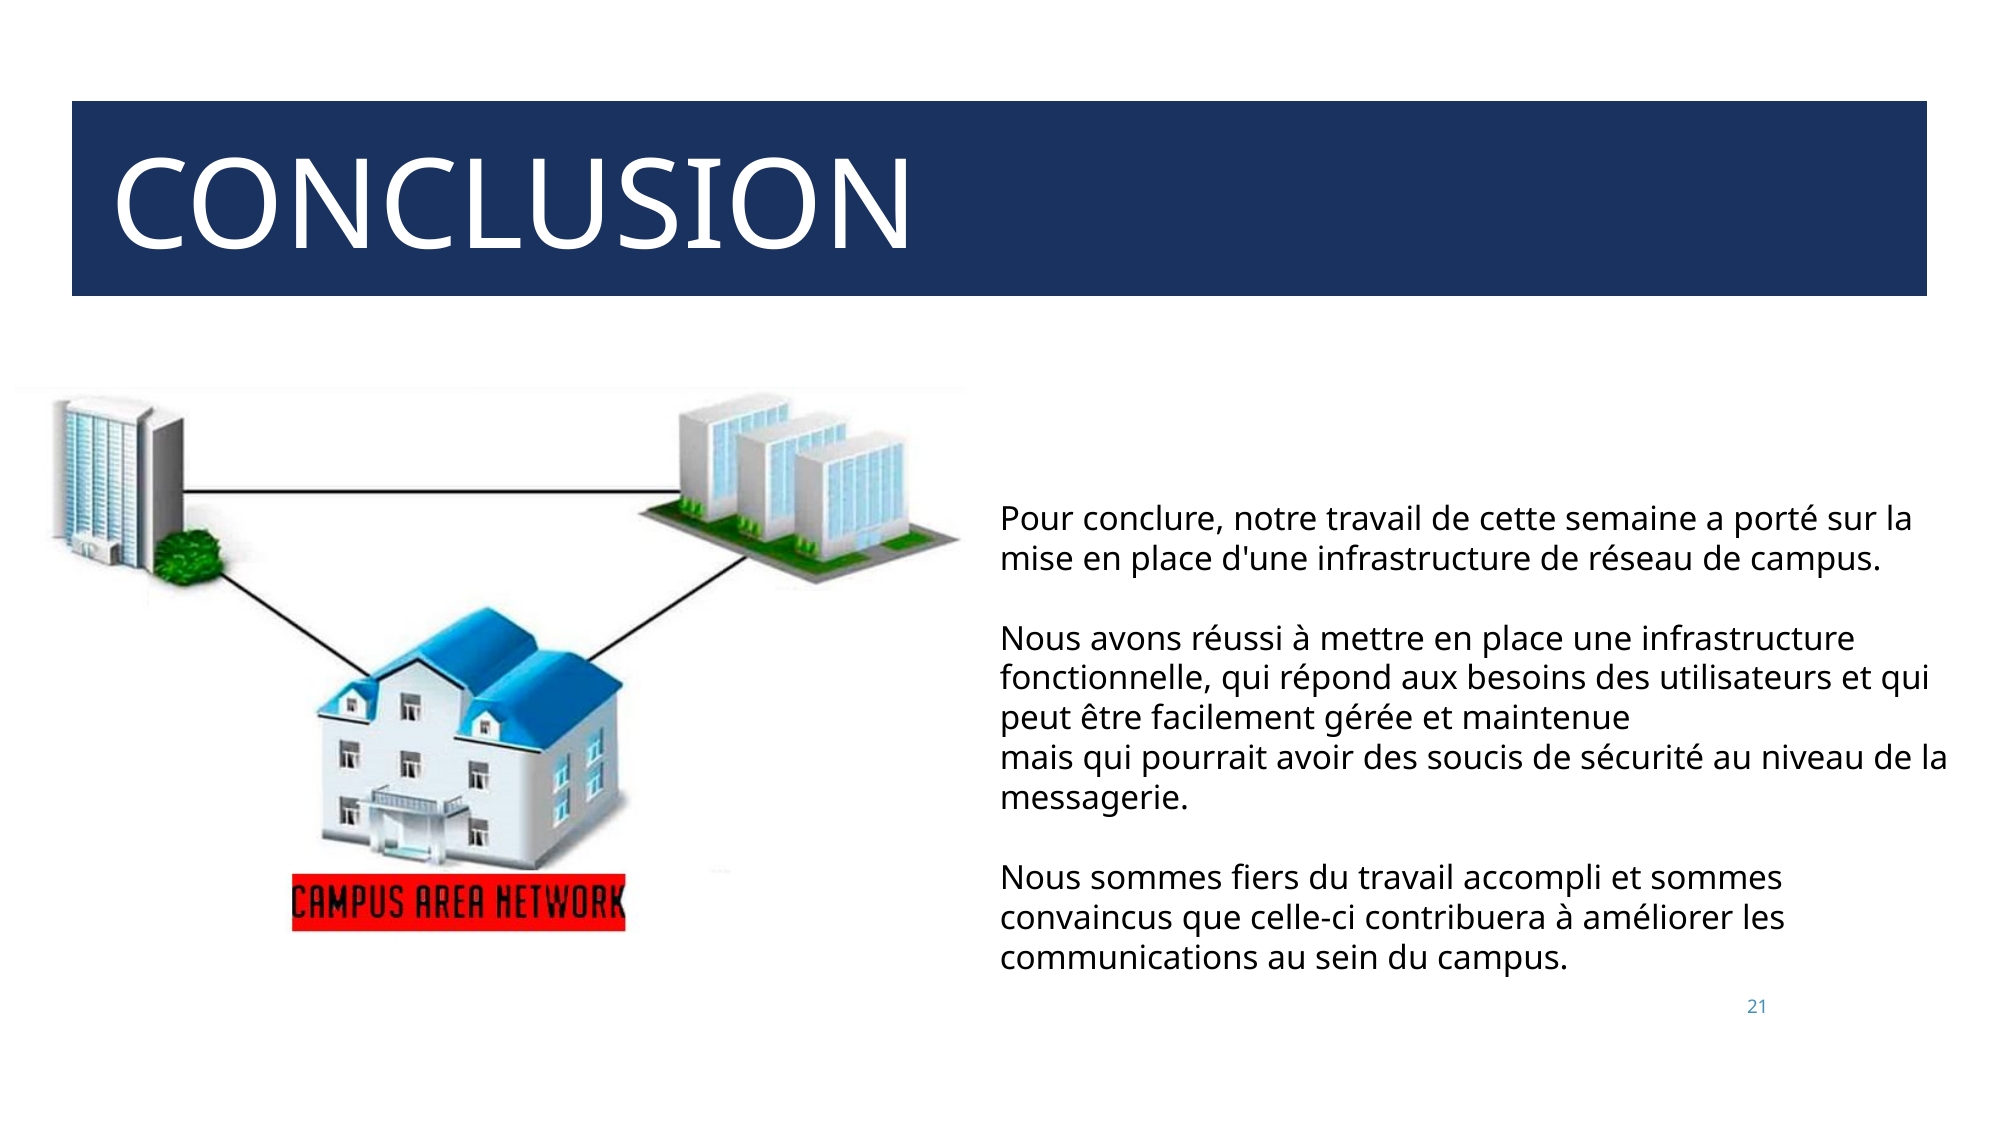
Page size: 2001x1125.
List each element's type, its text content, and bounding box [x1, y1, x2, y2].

title CONCLUSION [95, 115, 1905, 282]
picture [14, 386, 966, 935]
text_box Pour conclure, notre travail de cette semaine a porté sur la mise en place d'une infrastructure de réseau de campus. Nous avons réussi à mettre en place une infrastructure fonctionnelle, qui répond aux besoins des utilisateurs et qui peut être facilement gérée et maintenue mais qui pourrait avoir des soucis de sécurité au niveau de la messagerie. Nous sommes fiers du travail accompli et sommes convaincus que celle-ci contribuera à améliorer les communications au sein du campus. [984, 489, 1979, 909]
slide_number 21 [1732, 977, 1905, 1037]
